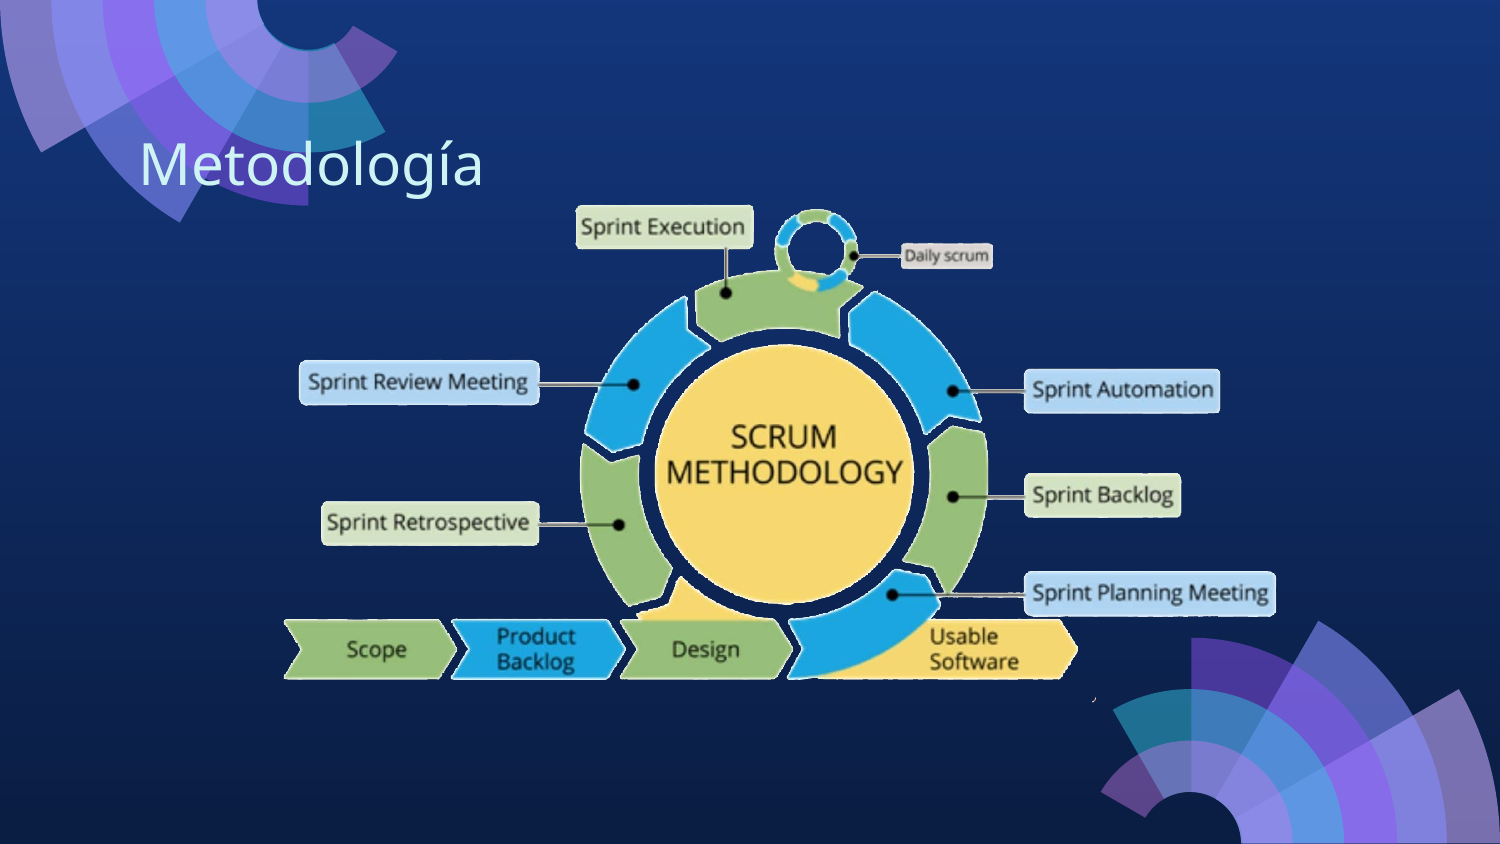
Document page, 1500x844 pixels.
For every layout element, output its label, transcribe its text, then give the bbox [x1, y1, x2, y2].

picture [187, 112, 1388, 788]
title Metodología [123, 112, 187, 207]
